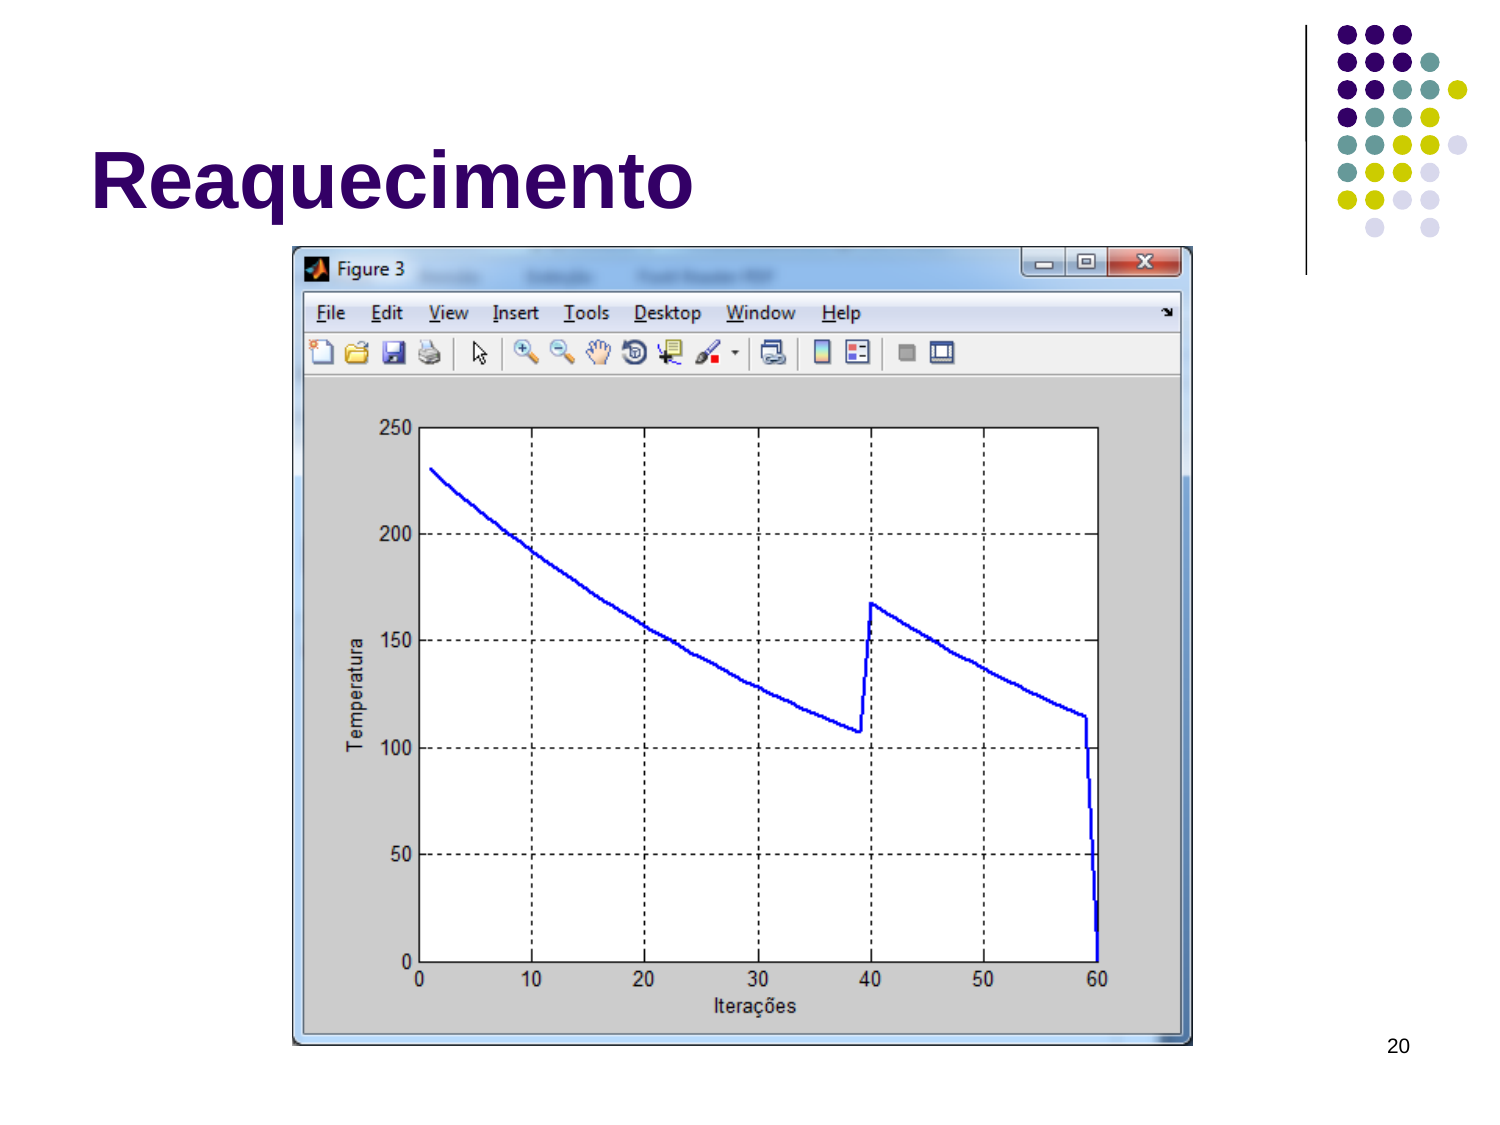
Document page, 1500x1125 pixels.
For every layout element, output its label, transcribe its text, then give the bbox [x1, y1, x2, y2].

picture [292, 246, 1193, 1047]
title Reaquecimento [75, 20, 1313, 233]
slide_number <número> [1074, 1025, 1425, 1100]
